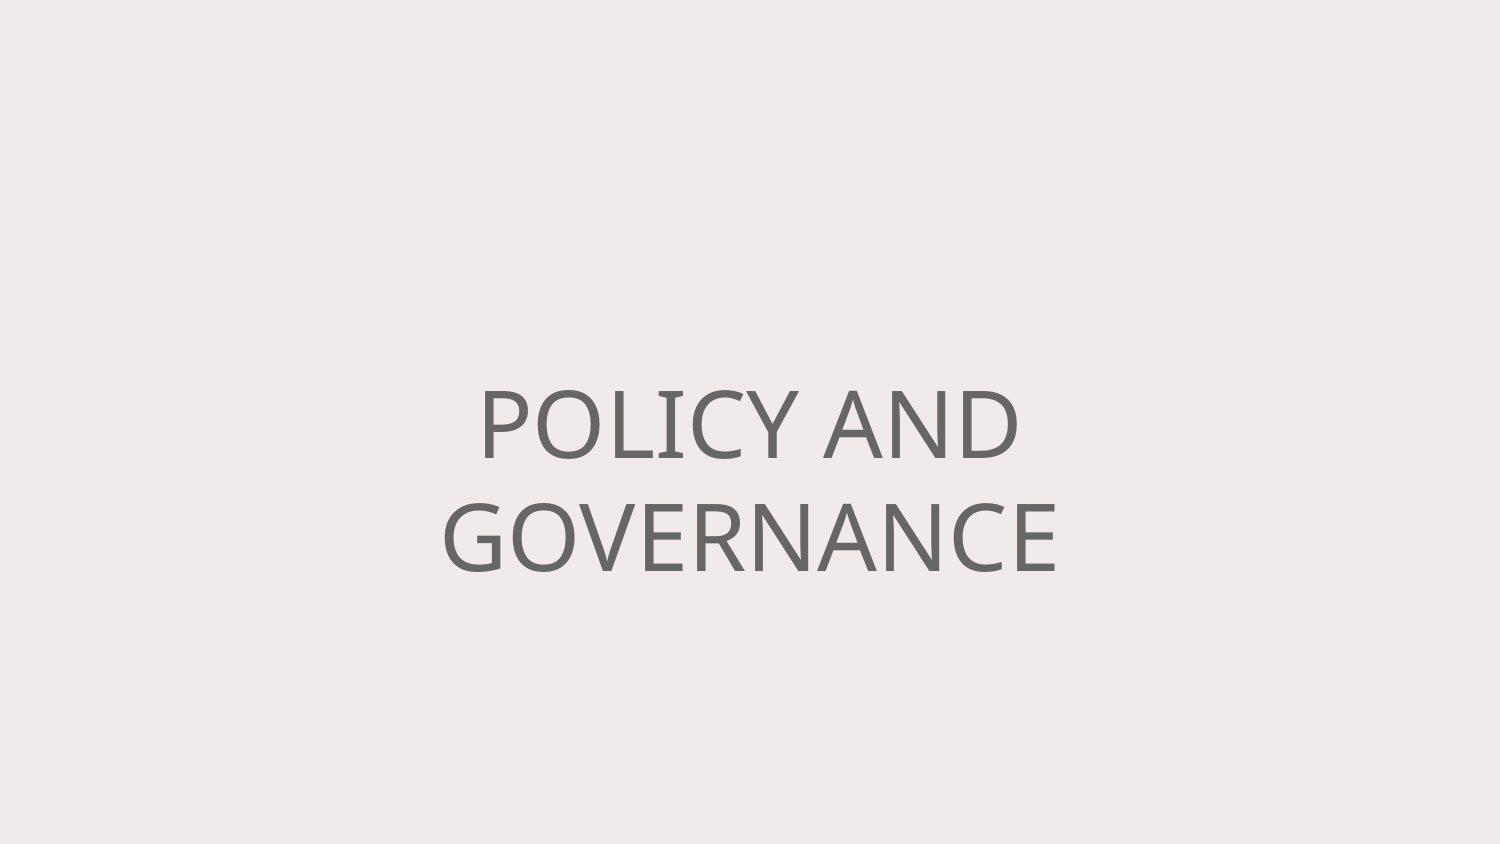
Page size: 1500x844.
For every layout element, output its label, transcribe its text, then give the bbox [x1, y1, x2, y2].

text_box POLICY AND GOVERNANCE [184, 349, 1316, 605]
